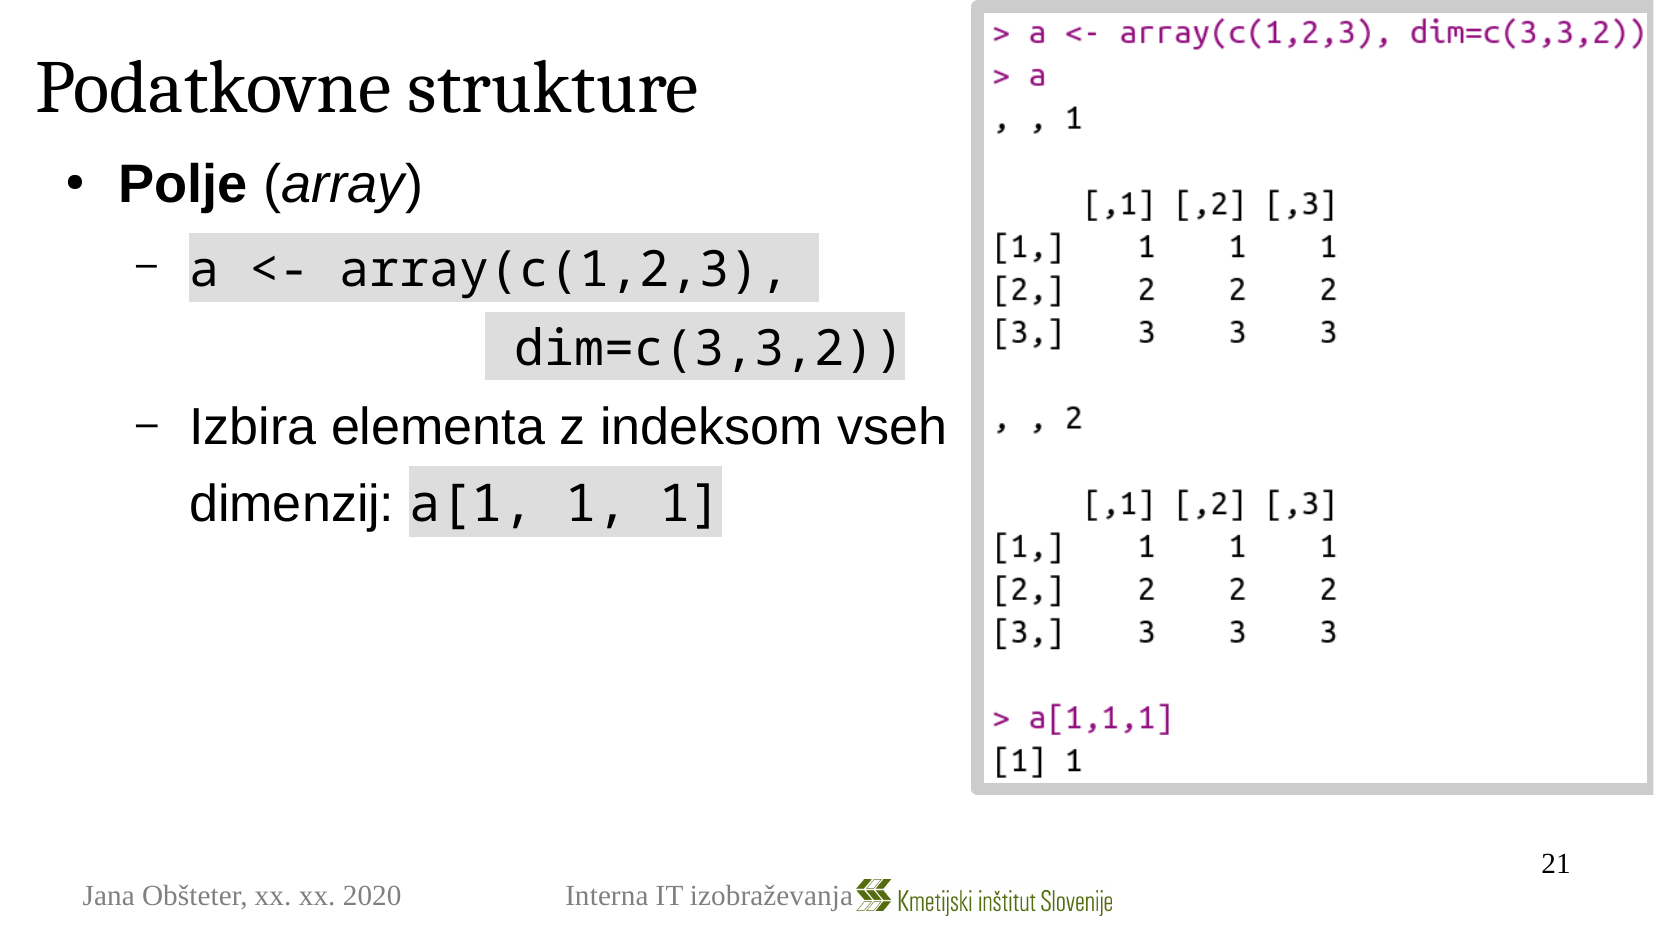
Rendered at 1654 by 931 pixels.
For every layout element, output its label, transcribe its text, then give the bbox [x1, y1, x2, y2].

title Podatkovne strukture [35, 21, 971, 154]
picture [856, 879, 1112, 916]
picture [983, 12, 1648, 783]
list Polje (array) a <- array(c(1,2,3), dim=c(3,3,2)) Izbira elementa z indeksom vseh dimenzij: a[1, 1, 1] [47, 144, 987, 815]
